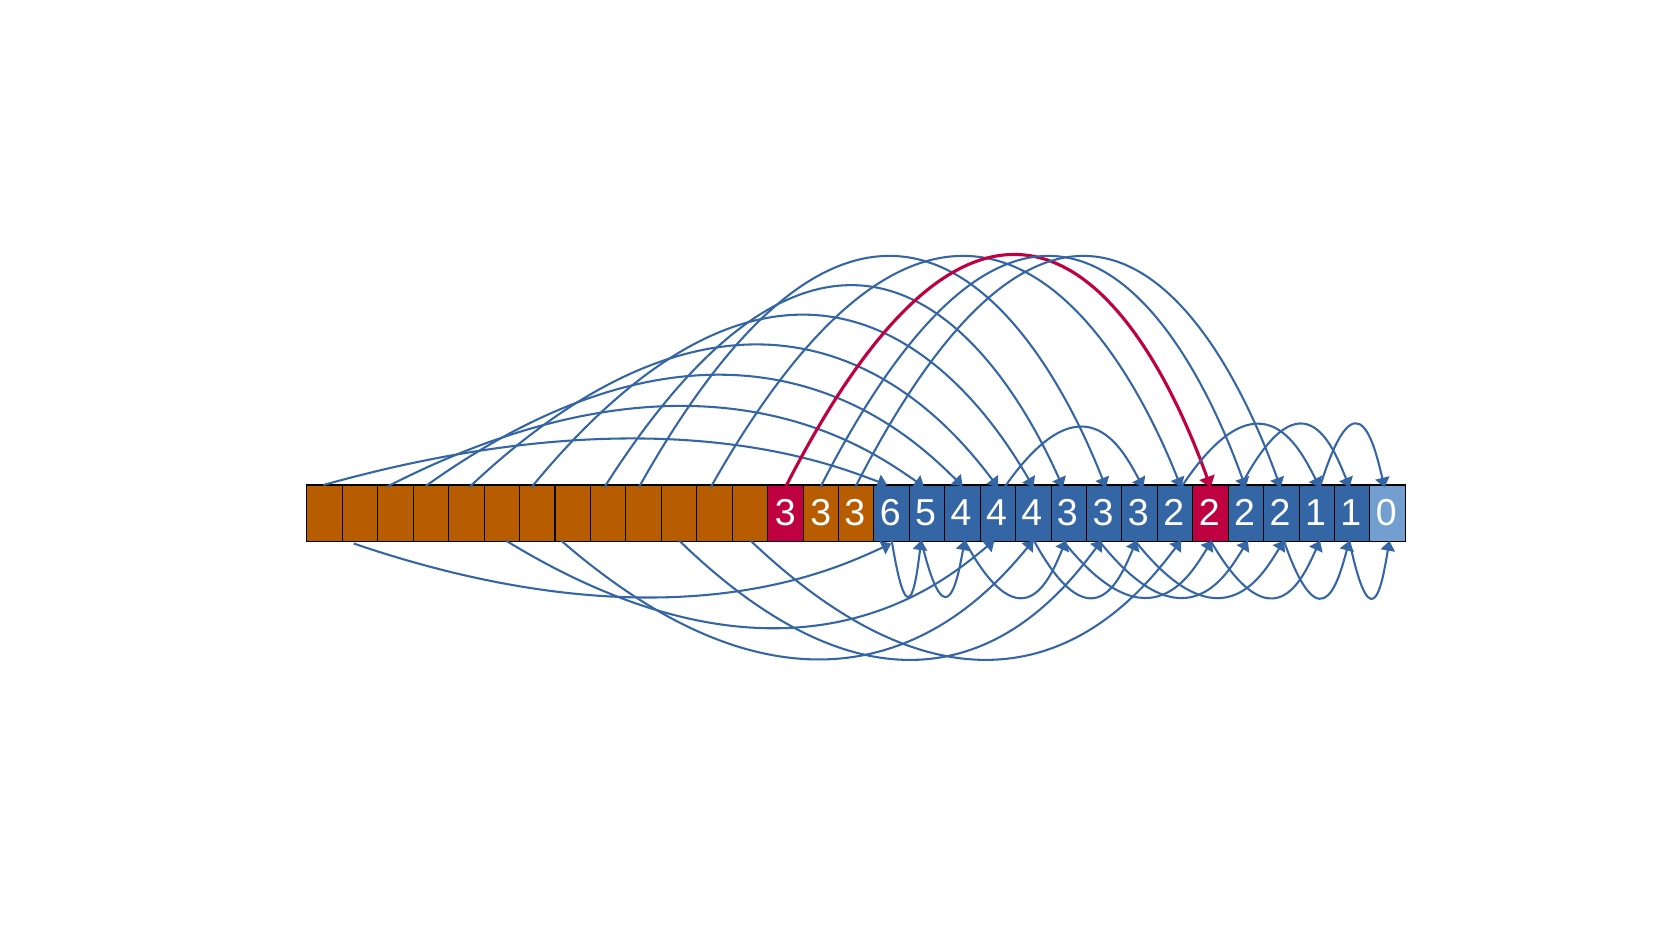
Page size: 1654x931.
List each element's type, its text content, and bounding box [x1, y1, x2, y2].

table_header 3 [804, 486, 838, 541]
table_header 3 [1122, 486, 1157, 541]
table_header 6 [874, 486, 909, 541]
table_header [449, 486, 484, 541]
table_header 2 [1229, 486, 1263, 541]
table_header 4 [981, 486, 1015, 541]
table_header 3 [768, 486, 803, 541]
table_header [626, 486, 661, 541]
table_header [485, 486, 519, 541]
table_header 1 [1335, 486, 1369, 541]
table_header 2 [1193, 486, 1228, 541]
table_header 4 [945, 486, 980, 541]
table_header 2 [1264, 486, 1299, 541]
table_header 3 [1087, 486, 1121, 541]
table_header 3 [1052, 486, 1086, 541]
table_header [591, 486, 625, 541]
table_header [520, 486, 554, 541]
table_header 3 [839, 486, 873, 541]
table_header 4 [1016, 486, 1051, 541]
table_header [556, 486, 590, 541]
table_header 2 [1158, 486, 1192, 541]
table_header [697, 486, 732, 541]
table_header [343, 486, 377, 541]
table_header 0 [1370, 486, 1405, 541]
table_header [307, 486, 342, 541]
table_header [378, 486, 413, 541]
table_header 1 [1300, 486, 1334, 541]
table_header [662, 486, 696, 541]
table_header [414, 486, 448, 541]
table_header 5 [910, 486, 944, 541]
table_header [733, 486, 767, 541]
